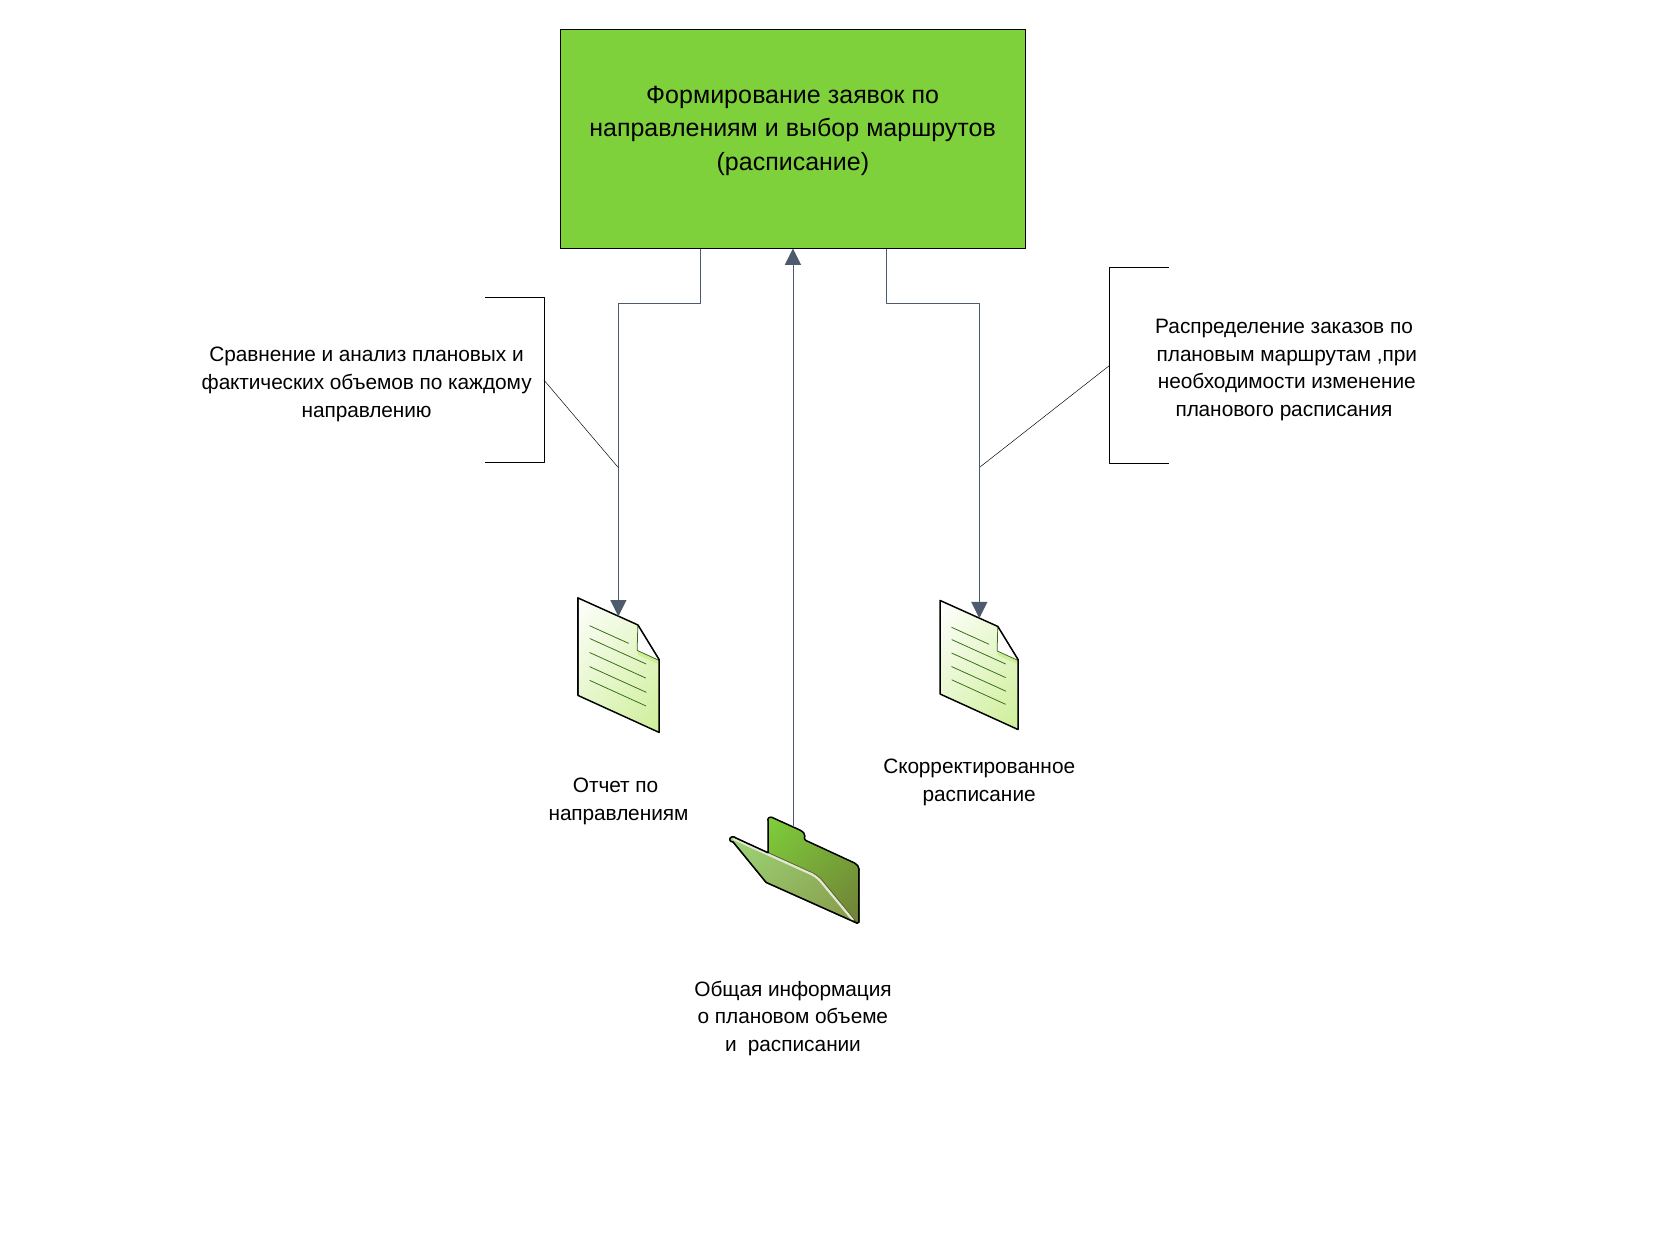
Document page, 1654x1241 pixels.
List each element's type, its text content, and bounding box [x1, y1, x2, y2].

text_box Отчет по направлениям [489, 755, 748, 839]
text_box Скорректированное расписание [872, 744, 1087, 812]
text_box Сравнение и анализ плановых и фактических объемов по каждому направлению [189, 292, 544, 468]
text_box [638, 630, 656, 658]
text_box [998, 632, 1015, 658]
text_box [941, 603, 1017, 727]
text_box [765, 815, 770, 851]
text_box [579, 600, 658, 730]
text_box Общая информация о плановом объеме и расписании [610, 942, 976, 1087]
text_box Распределение заказов по плановым маршрутам ,при необходимости изменение планового расписания [1109, 260, 1465, 470]
text_box [769, 819, 858, 921]
text_box Формирование заявок по направлениям и выбор маршрутов (расписание) [560, 29, 1026, 249]
text_box [735, 842, 848, 917]
